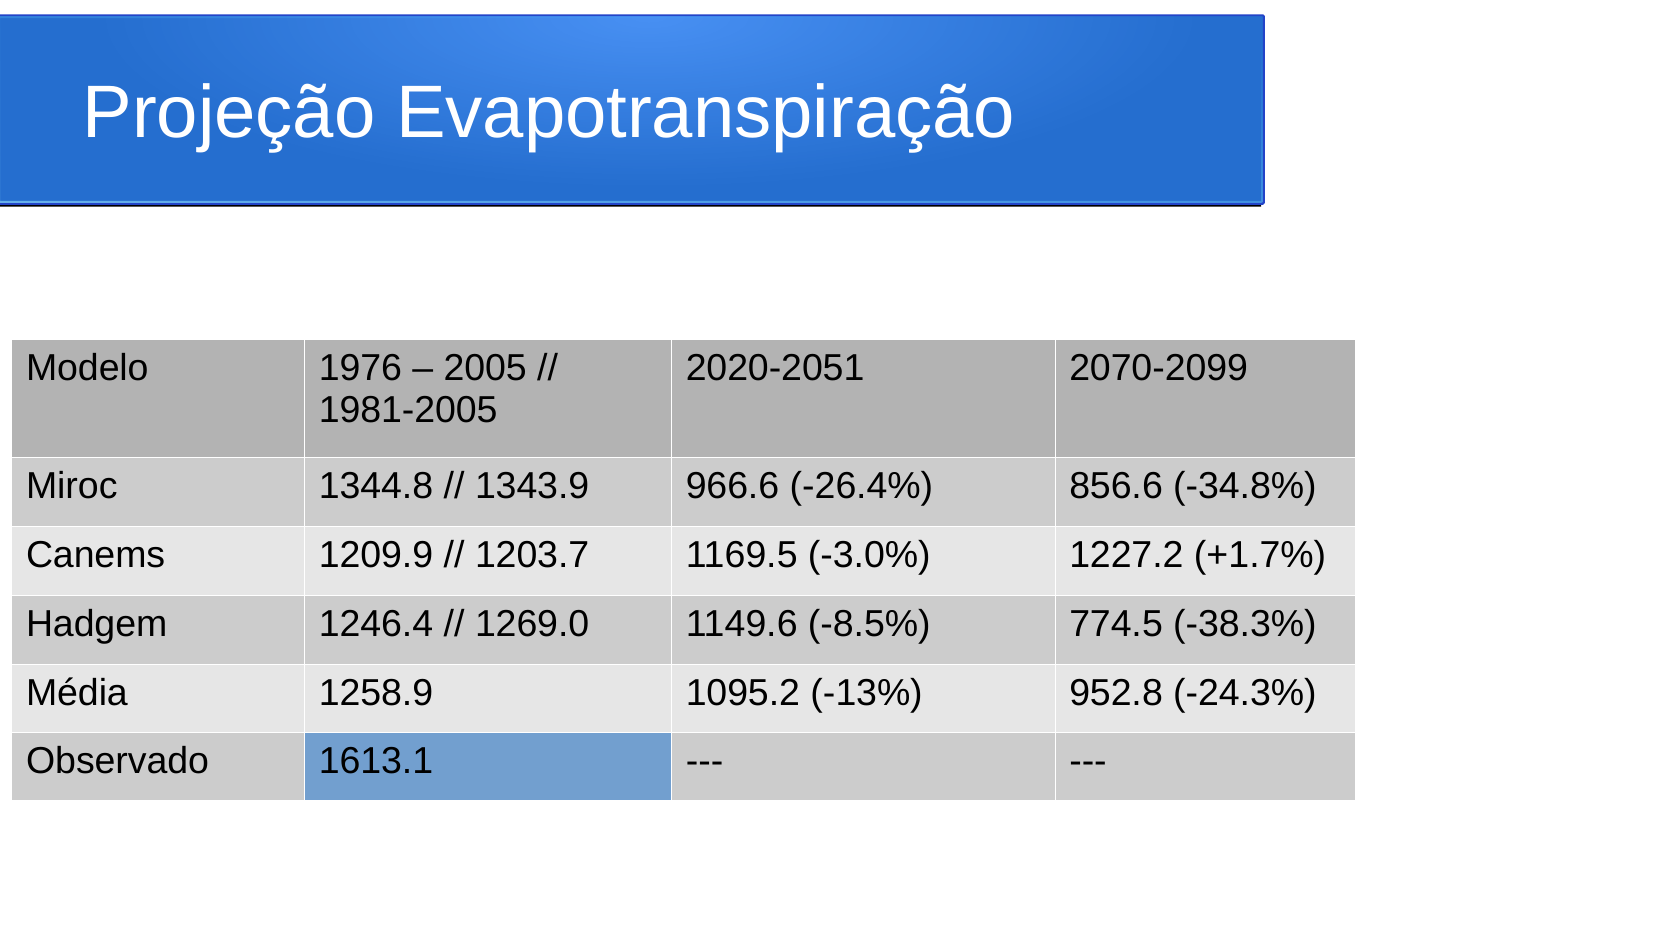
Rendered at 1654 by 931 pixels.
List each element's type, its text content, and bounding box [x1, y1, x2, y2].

table_cell Média [12, 665, 304, 732]
table_cell Miroc [12, 458, 304, 526]
table_cell 1227.2 (+1.7%) [1056, 527, 1355, 595]
table_cell 1169.5 (-3.0%) [672, 527, 1055, 595]
table_cell 1246.4 // 1269.0 [305, 596, 671, 664]
table_cell --- [672, 733, 1055, 800]
table_header 2020-2051 [672, 340, 1055, 457]
table_cell 1149.6 (-8.5%) [672, 596, 1055, 664]
table_cell 1209.9 // 1203.7 [305, 527, 671, 595]
table_cell 1613.1 [305, 733, 671, 800]
table_cell Observado [12, 733, 304, 800]
table_header 2070-2099 [1056, 340, 1355, 457]
table_cell 1344.8 // 1343.9 [305, 458, 671, 526]
table_cell 1258.9 [305, 665, 671, 732]
title Projeção Evapotranspiração [82, 29, 1235, 196]
table_cell 966.6 (-26.4%) [672, 458, 1055, 526]
table_cell 1095.2 (-13%) [672, 665, 1055, 732]
table_cell --- [1056, 733, 1355, 800]
table_cell 856.6 (-34.8%) [1056, 458, 1355, 526]
table_cell 952.8 (-24.3%) [1056, 665, 1355, 732]
table_cell Canems [12, 527, 304, 595]
table_cell Hadgem [12, 596, 304, 664]
table_header Modelo [12, 340, 304, 457]
table_header 1976 – 2005 // 1981-2005 [305, 340, 671, 457]
table_cell 774.5 (-38.3%) [1056, 596, 1355, 664]
